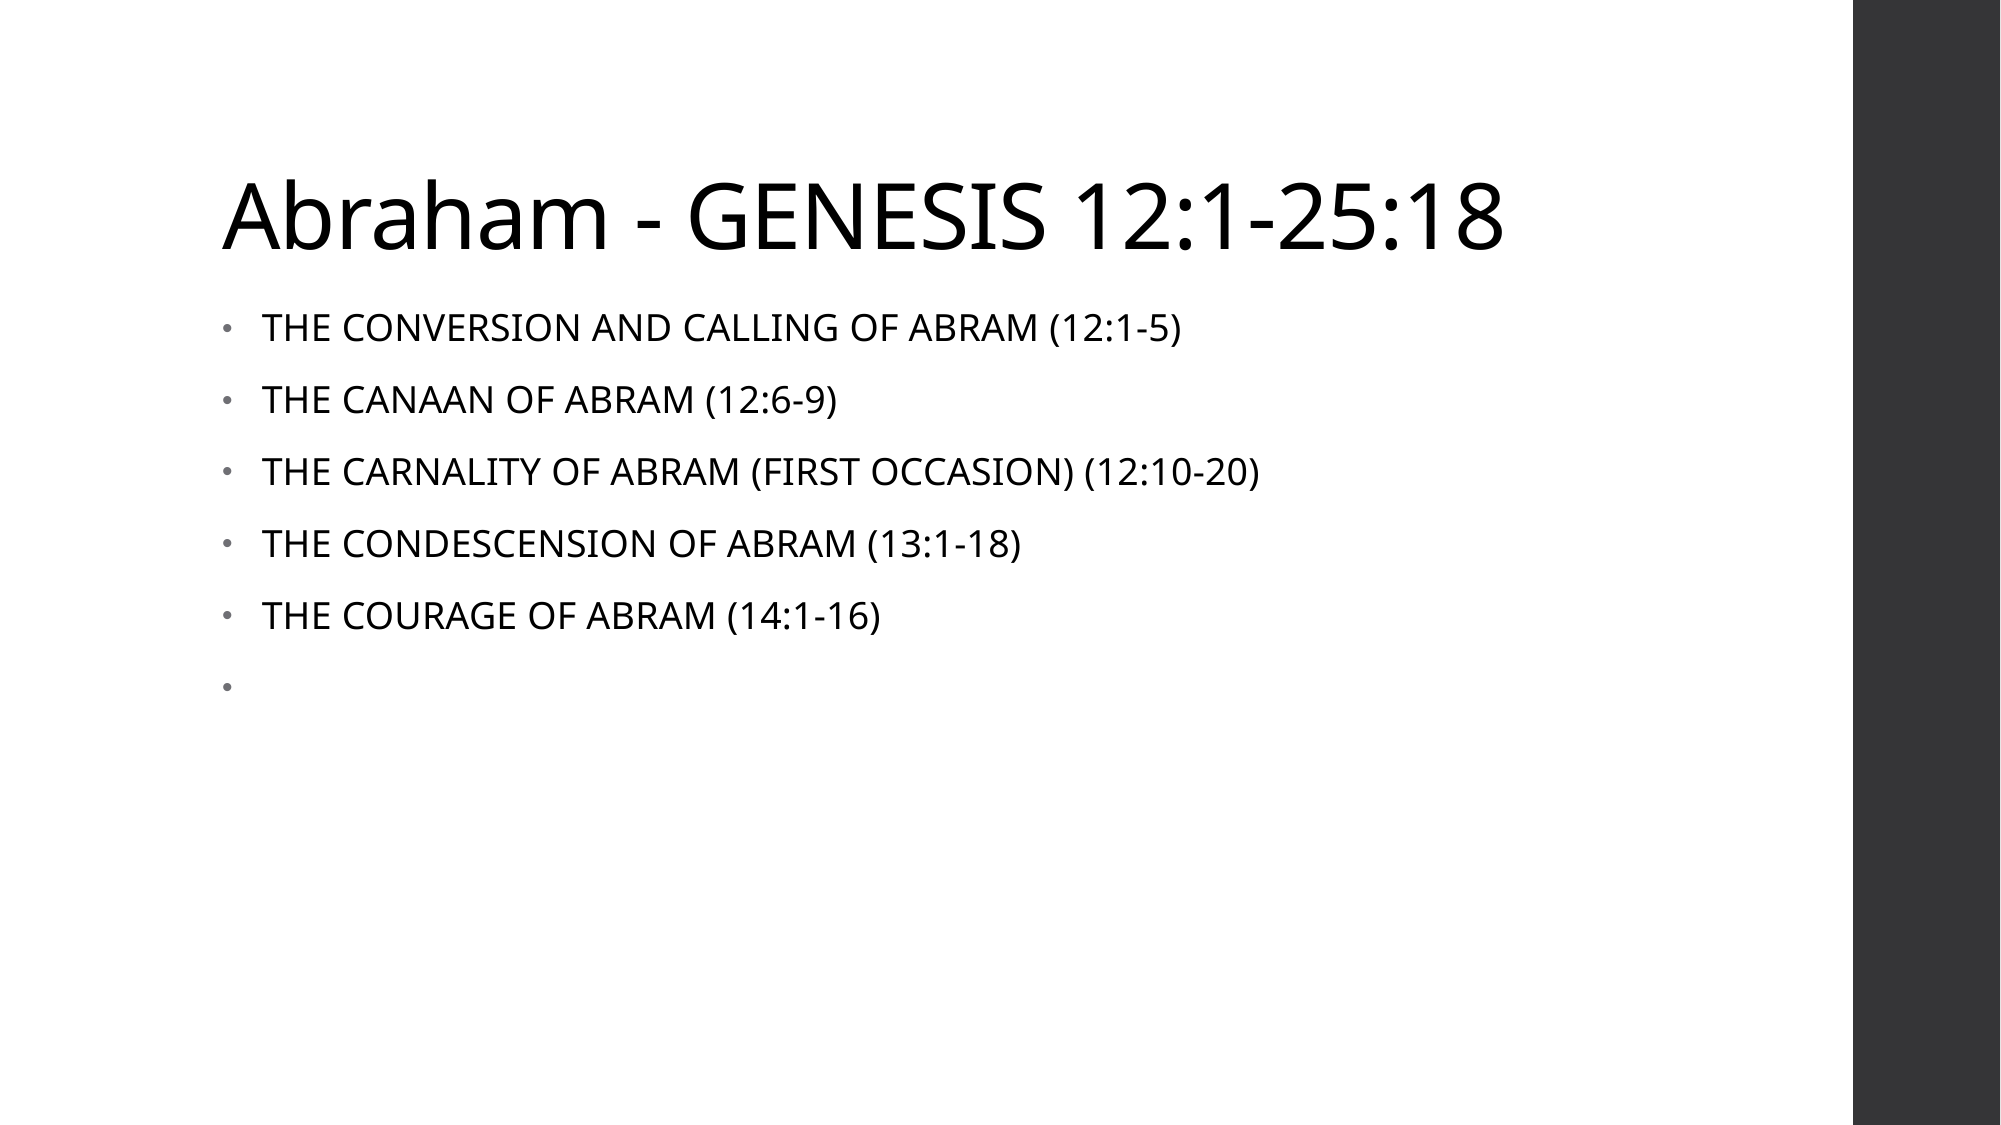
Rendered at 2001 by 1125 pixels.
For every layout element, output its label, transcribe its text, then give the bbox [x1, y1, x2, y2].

list THE CONVERSION AND CALLING OF ABRAM (12:1-5) THE CANAAN OF ABRAM (12:6-9) THE CARNALITY OF ABRAM (FIRST OCCASION) (12:10-20) THE CONDESCENSION OF ABRAM (13:1-18) THE COURAGE OF ABRAM (14:1-16) [206, 299, 1617, 1014]
title Abraham - GENESIS 12:1-25:18 [206, 60, 1797, 278]
